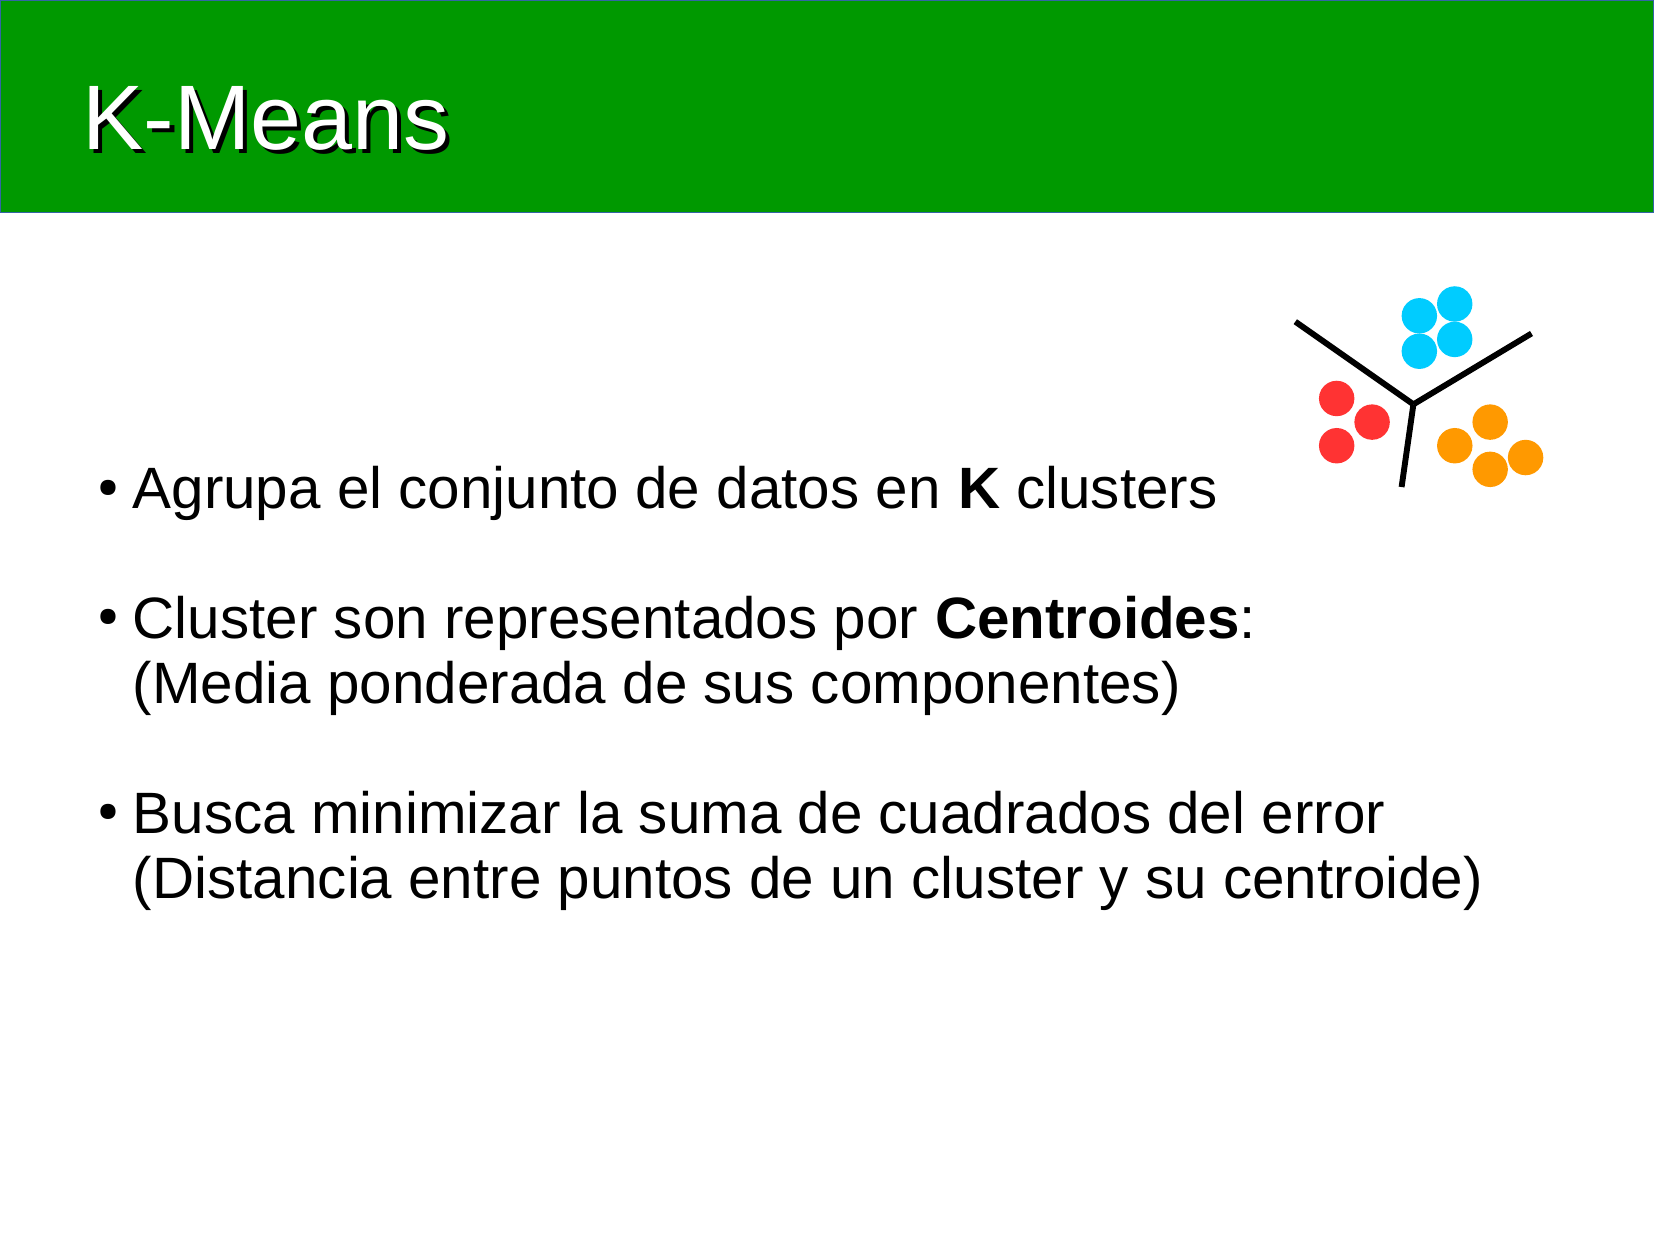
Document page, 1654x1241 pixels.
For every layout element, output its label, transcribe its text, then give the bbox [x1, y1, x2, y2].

text_box [1437, 427, 1473, 464]
text_box [0, 0, 1654, 213]
text_box [1318, 427, 1355, 464]
text_box Agrupa el conjunto de datos en K clusters Cluster son representados por Centroides: (Media ponderada de sus componentes) Busca minimizar la suma de cuadrados del error (Distancia entre puntos de un cluster y su centroide) [82, 448, 1500, 984]
title K-Means [82, 15, 1630, 221]
text_box [1472, 439, 1544, 488]
text_box [1354, 404, 1390, 440]
text_box [1318, 380, 1355, 417]
text_box [1472, 404, 1508, 440]
text_box [1401, 286, 1473, 369]
